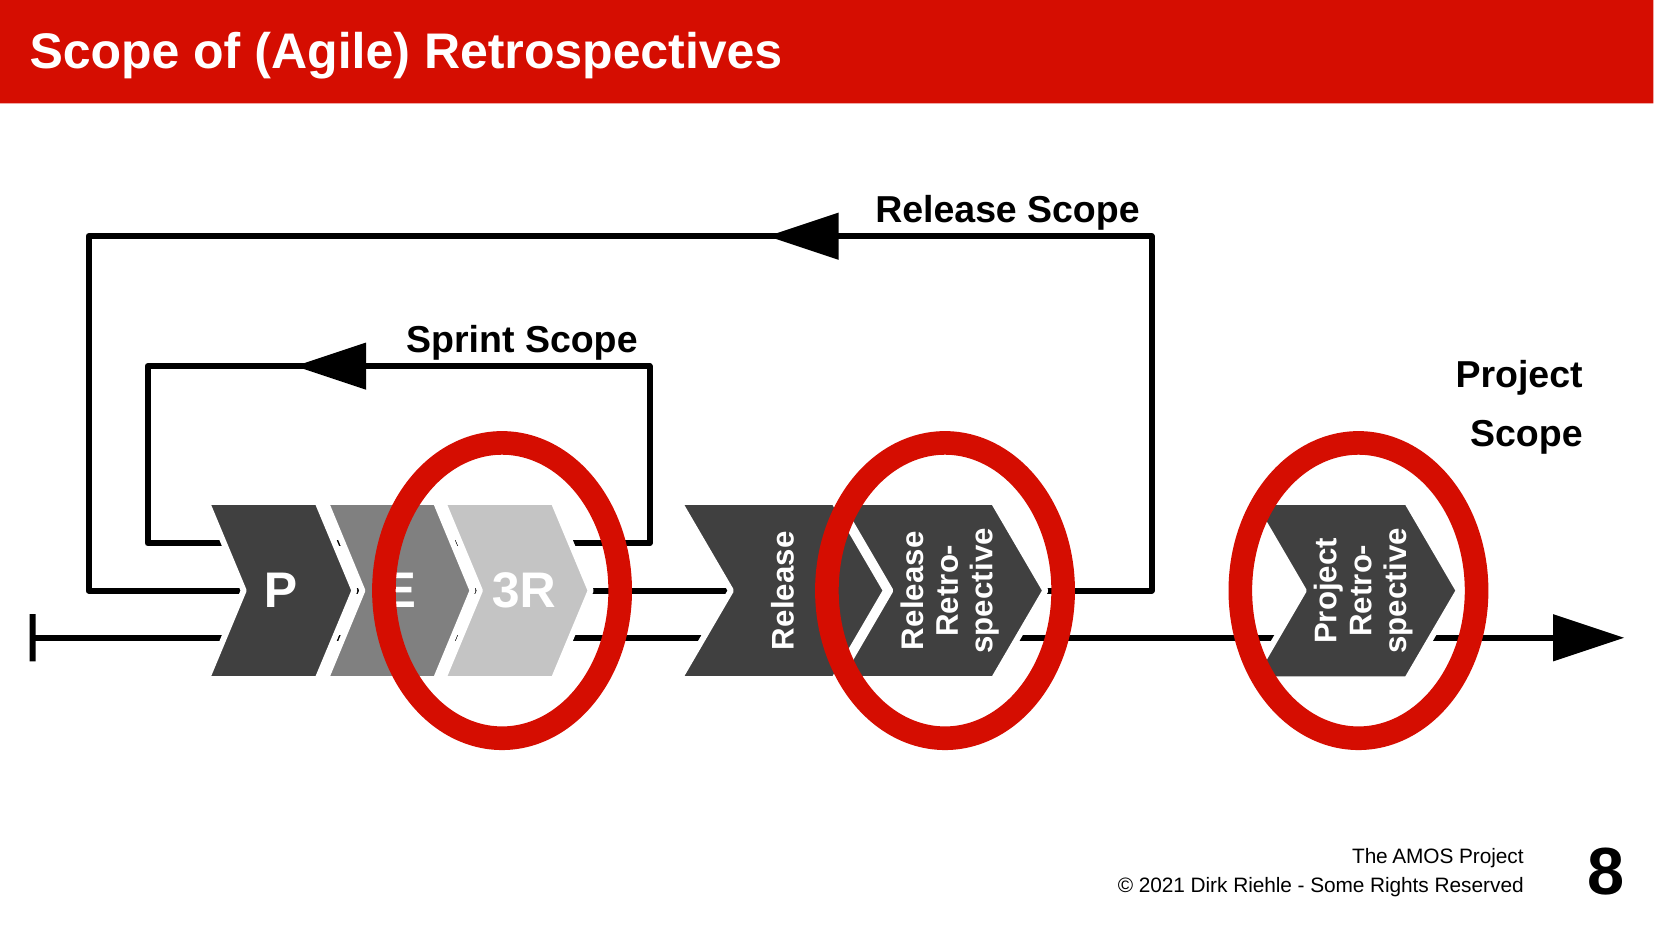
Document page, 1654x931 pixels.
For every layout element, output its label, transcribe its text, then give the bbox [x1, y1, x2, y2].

text_box E [325, 501, 393, 680]
text_box E [396, 501, 473, 680]
text_box Project Retro- spective [1253, 502, 1425, 680]
text_box Sprint Scope [354, 307, 650, 426]
text_box Release Retro- spective [839, 501, 1011, 680]
text_box P [206, 501, 355, 680]
text_box Release [679, 501, 836, 680]
title Scope of (Agile) Retrospectives [0, 0, 1654, 104]
text_box 3R [442, 501, 591, 680]
text_box Release Scope [856, 177, 1152, 296]
text_box Project Scope [1435, 324, 1595, 479]
text_box [1425, 532, 1459, 649]
text_box [1011, 531, 1046, 650]
